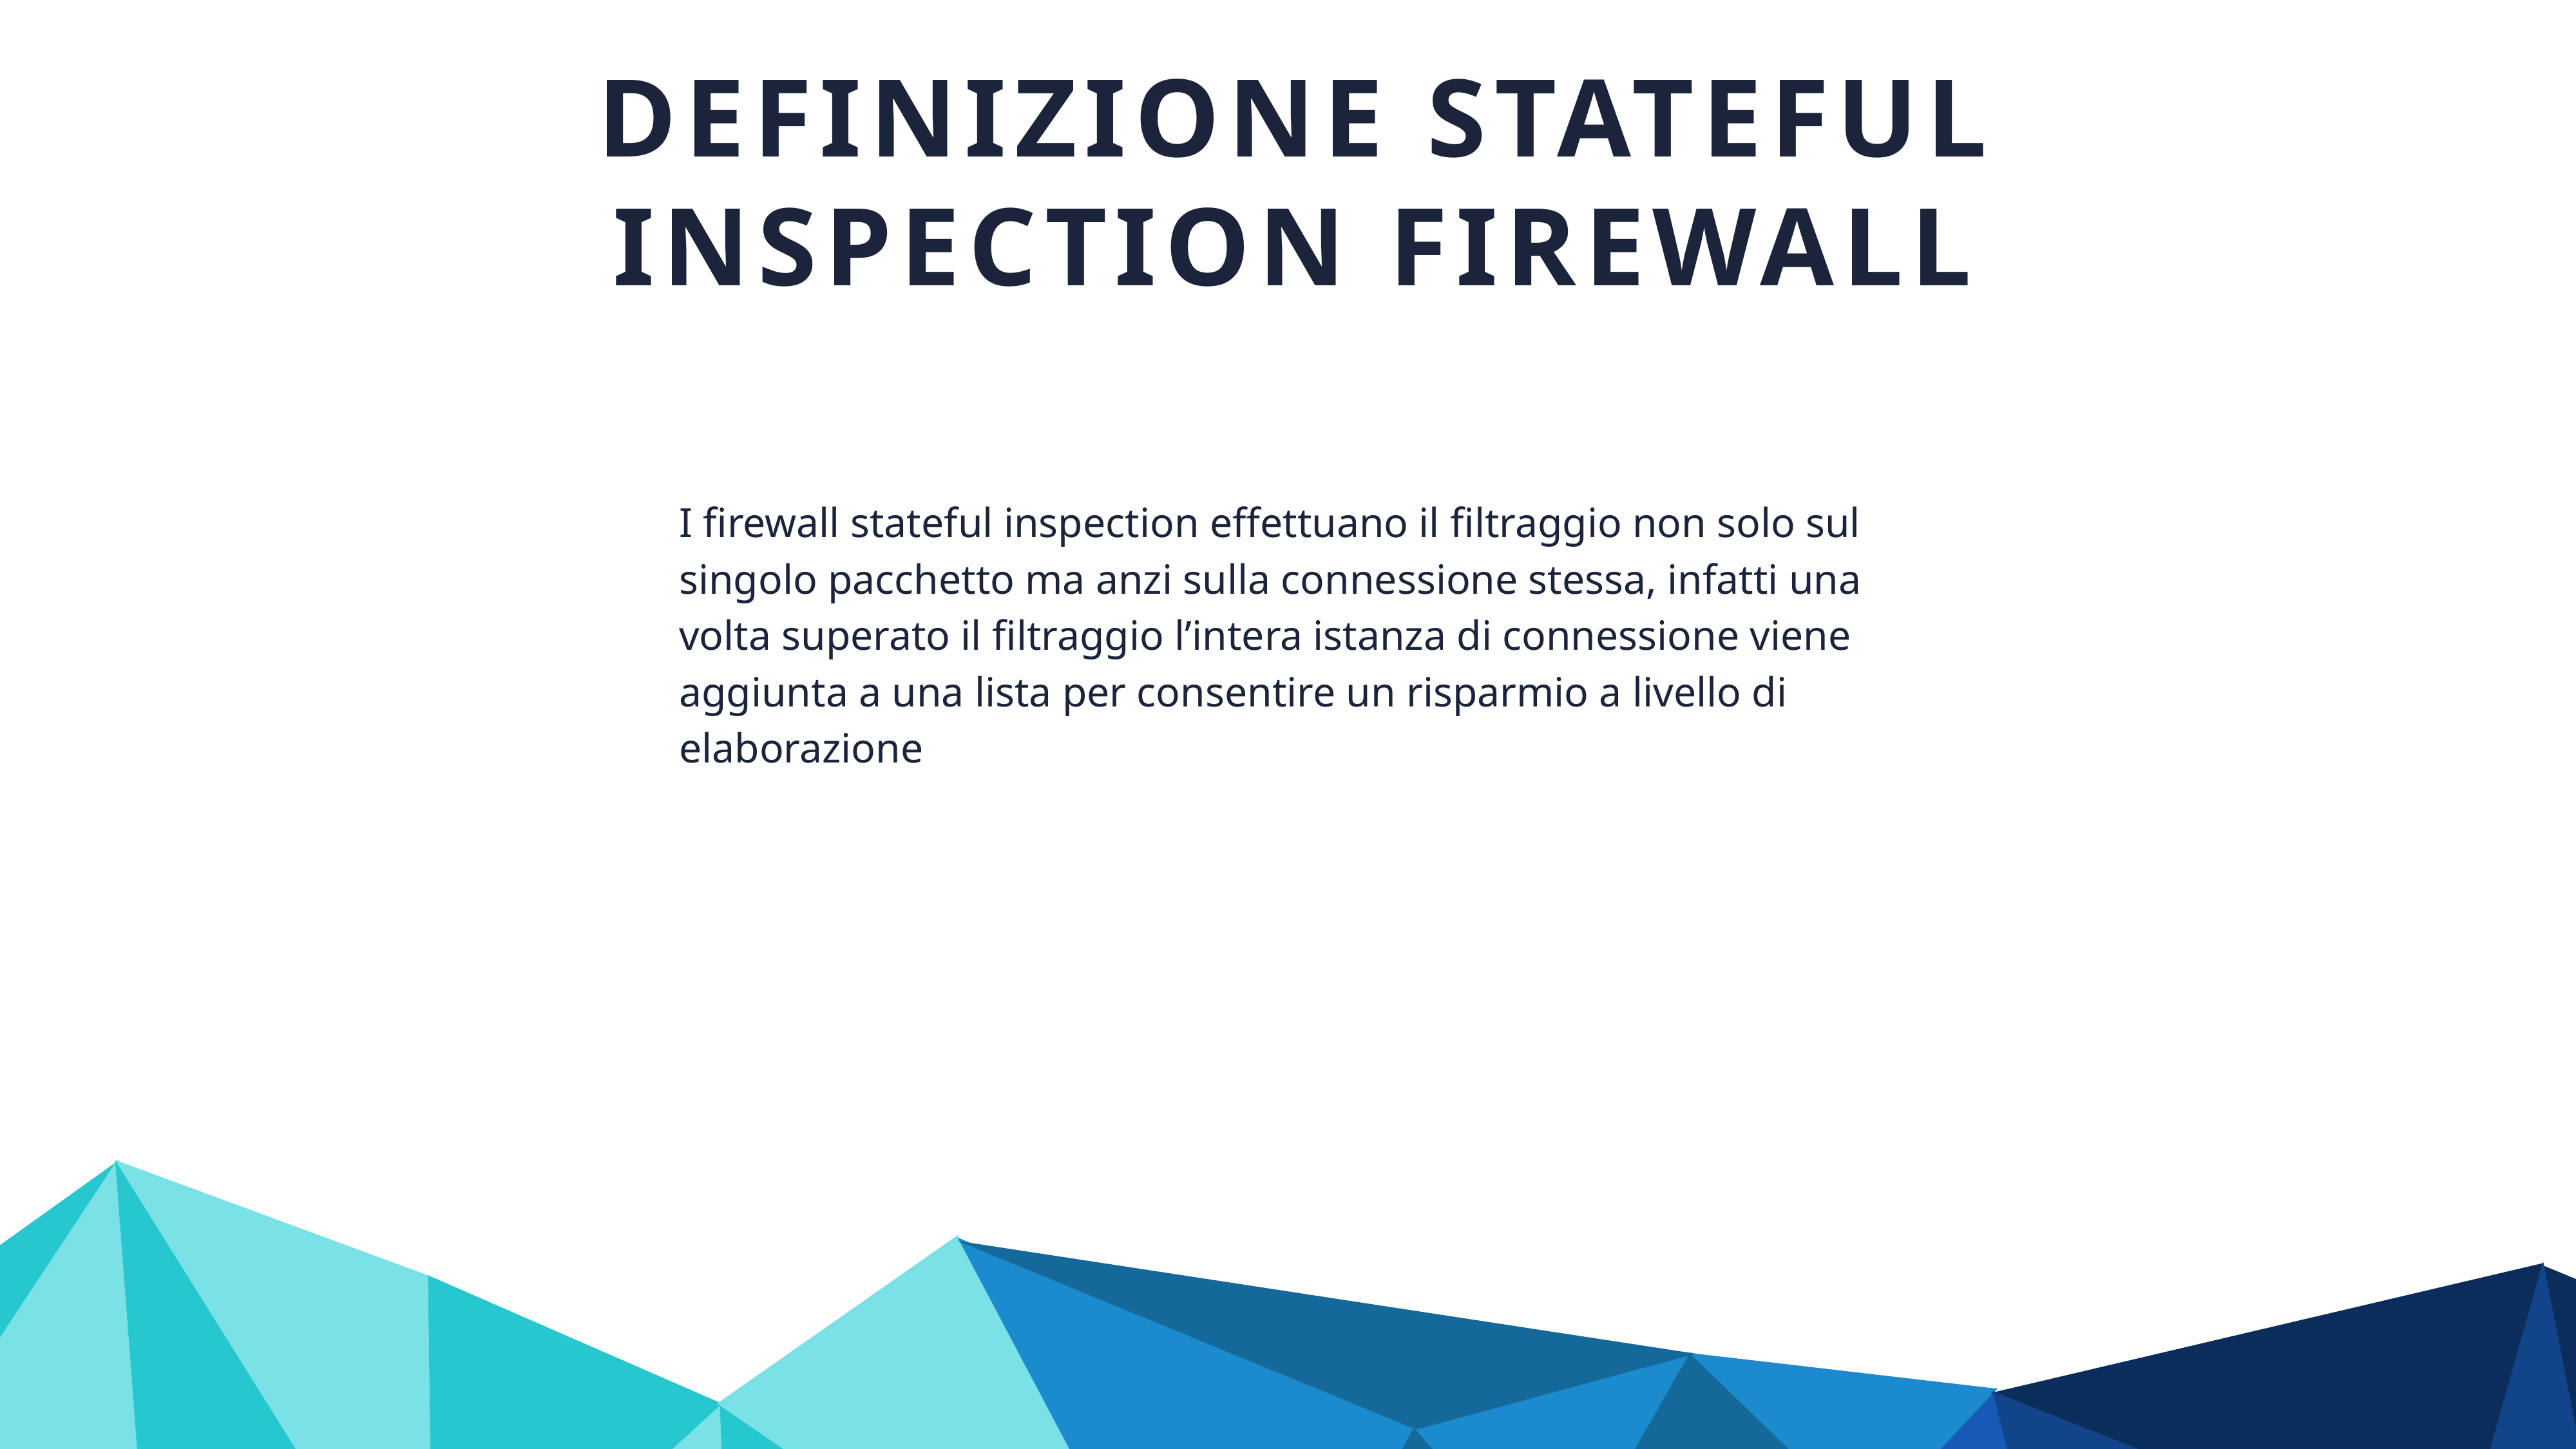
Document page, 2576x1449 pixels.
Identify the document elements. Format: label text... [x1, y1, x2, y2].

text_box I firewall stateful inspection effettuano il filtraggio non solo sul singolo pacchetto ma anzi sulla connessione stessa, infatti una volta superato il filtraggio l’intera istanza di connessione viene aggiunta a una lista per consentire un risparmio a livello di elaborazione [669, 484, 1957, 776]
text_box DEFINIZIONE STATEFUL INSPECTION FIREWALL [587, 44, 1999, 312]
